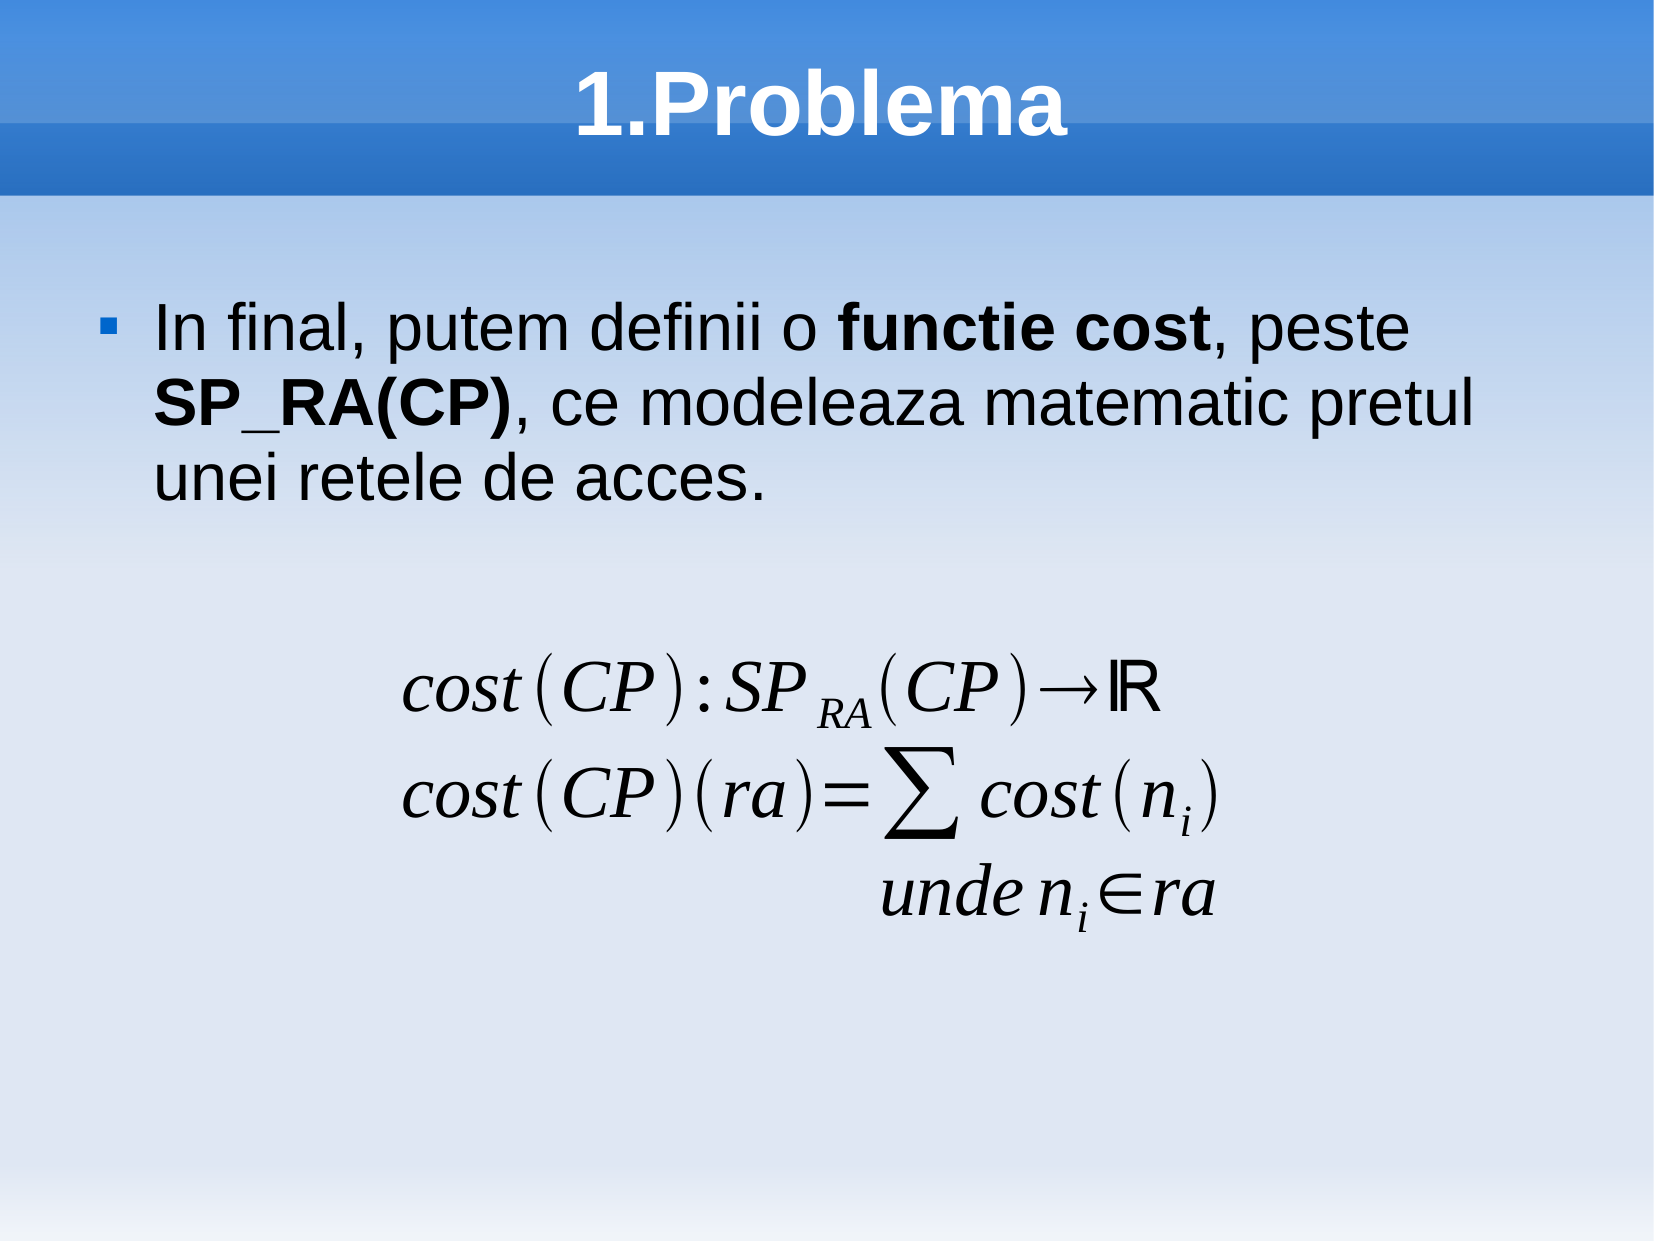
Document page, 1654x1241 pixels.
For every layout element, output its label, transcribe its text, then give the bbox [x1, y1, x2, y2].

chart [393, 643, 1228, 943]
picture [0, 0, 1654, 1241]
title 1.Problema [76, 0, 1565, 208]
list In final, putem definii o functie cost, peste SP_RA(CP), ce modeleaza matematic pretul unei retele de acces. [82, 290, 1571, 681]
